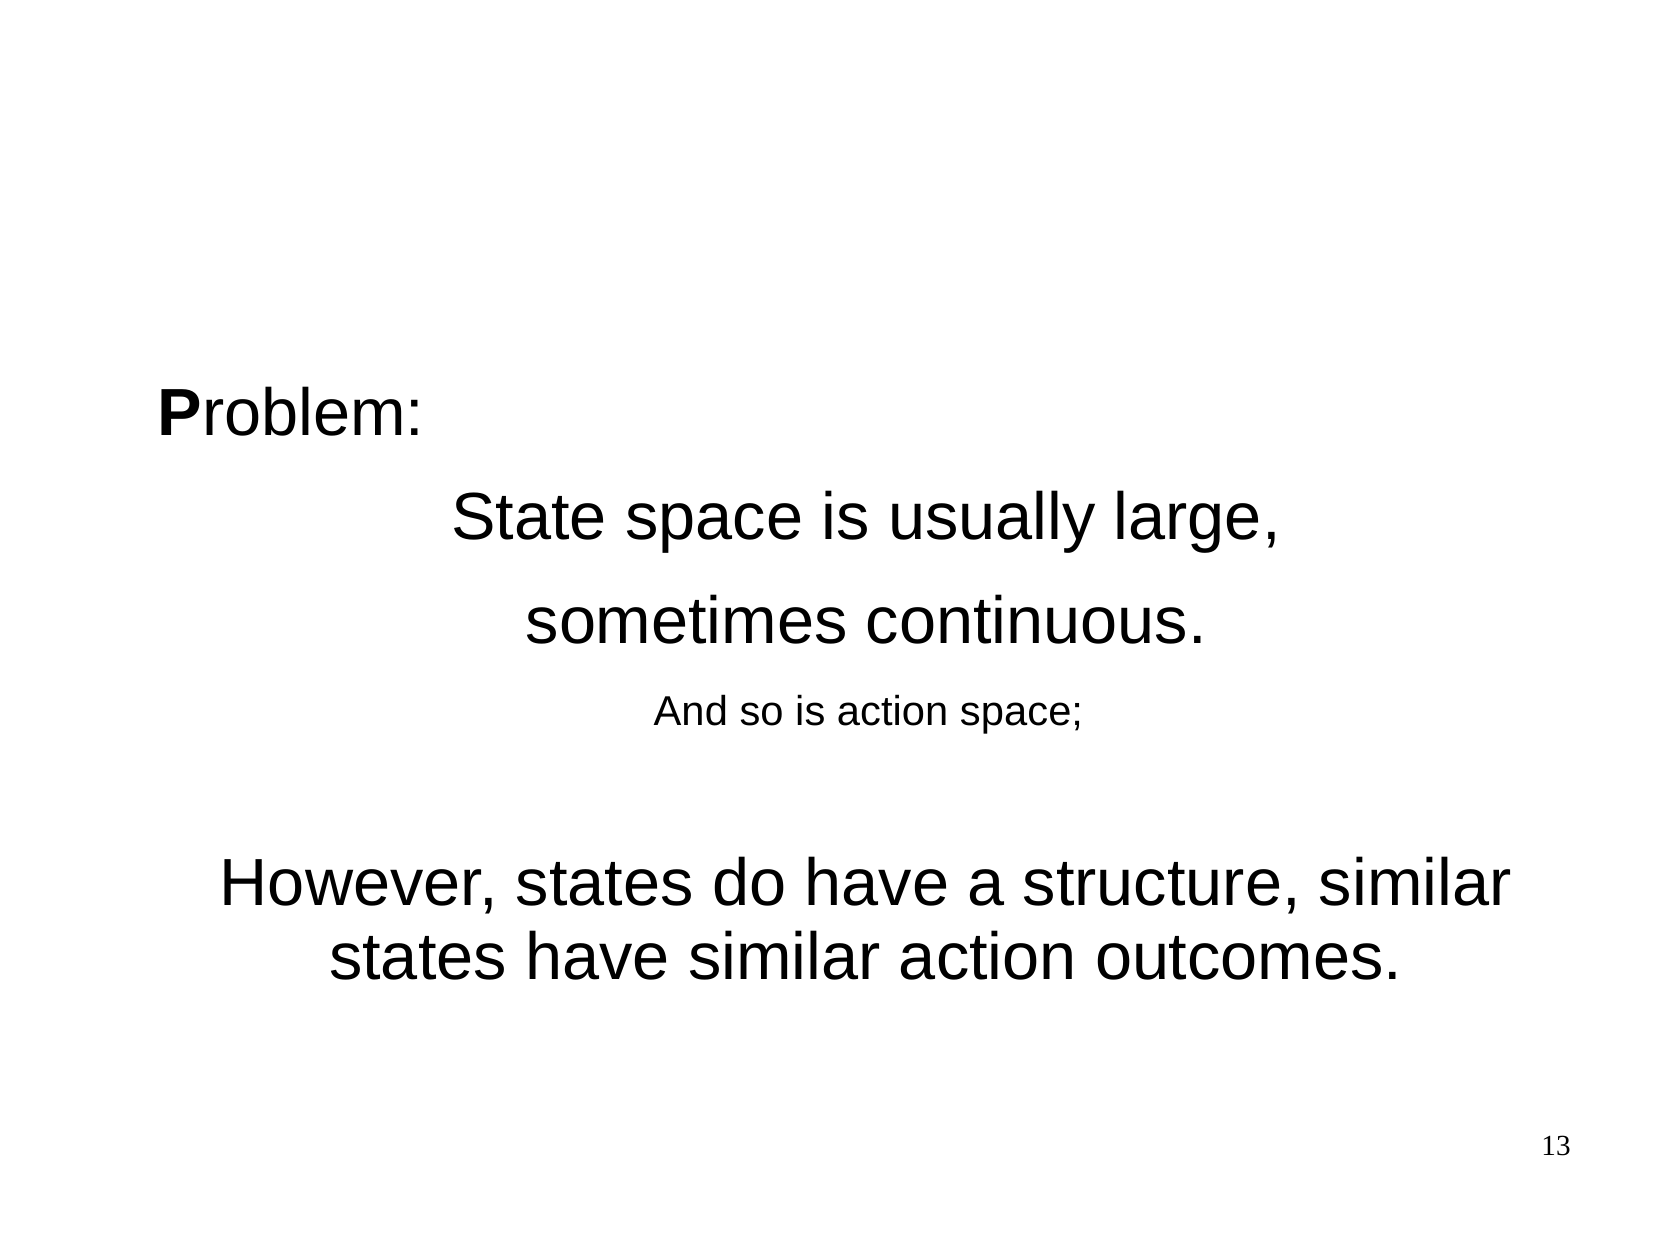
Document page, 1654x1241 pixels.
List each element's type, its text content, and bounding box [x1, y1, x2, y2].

list Problem: State space is usually large, sometimes continuous. And so is action space; However, states do have a structure, similar states have similar action outcomes. [86, 375, 1576, 1081]
